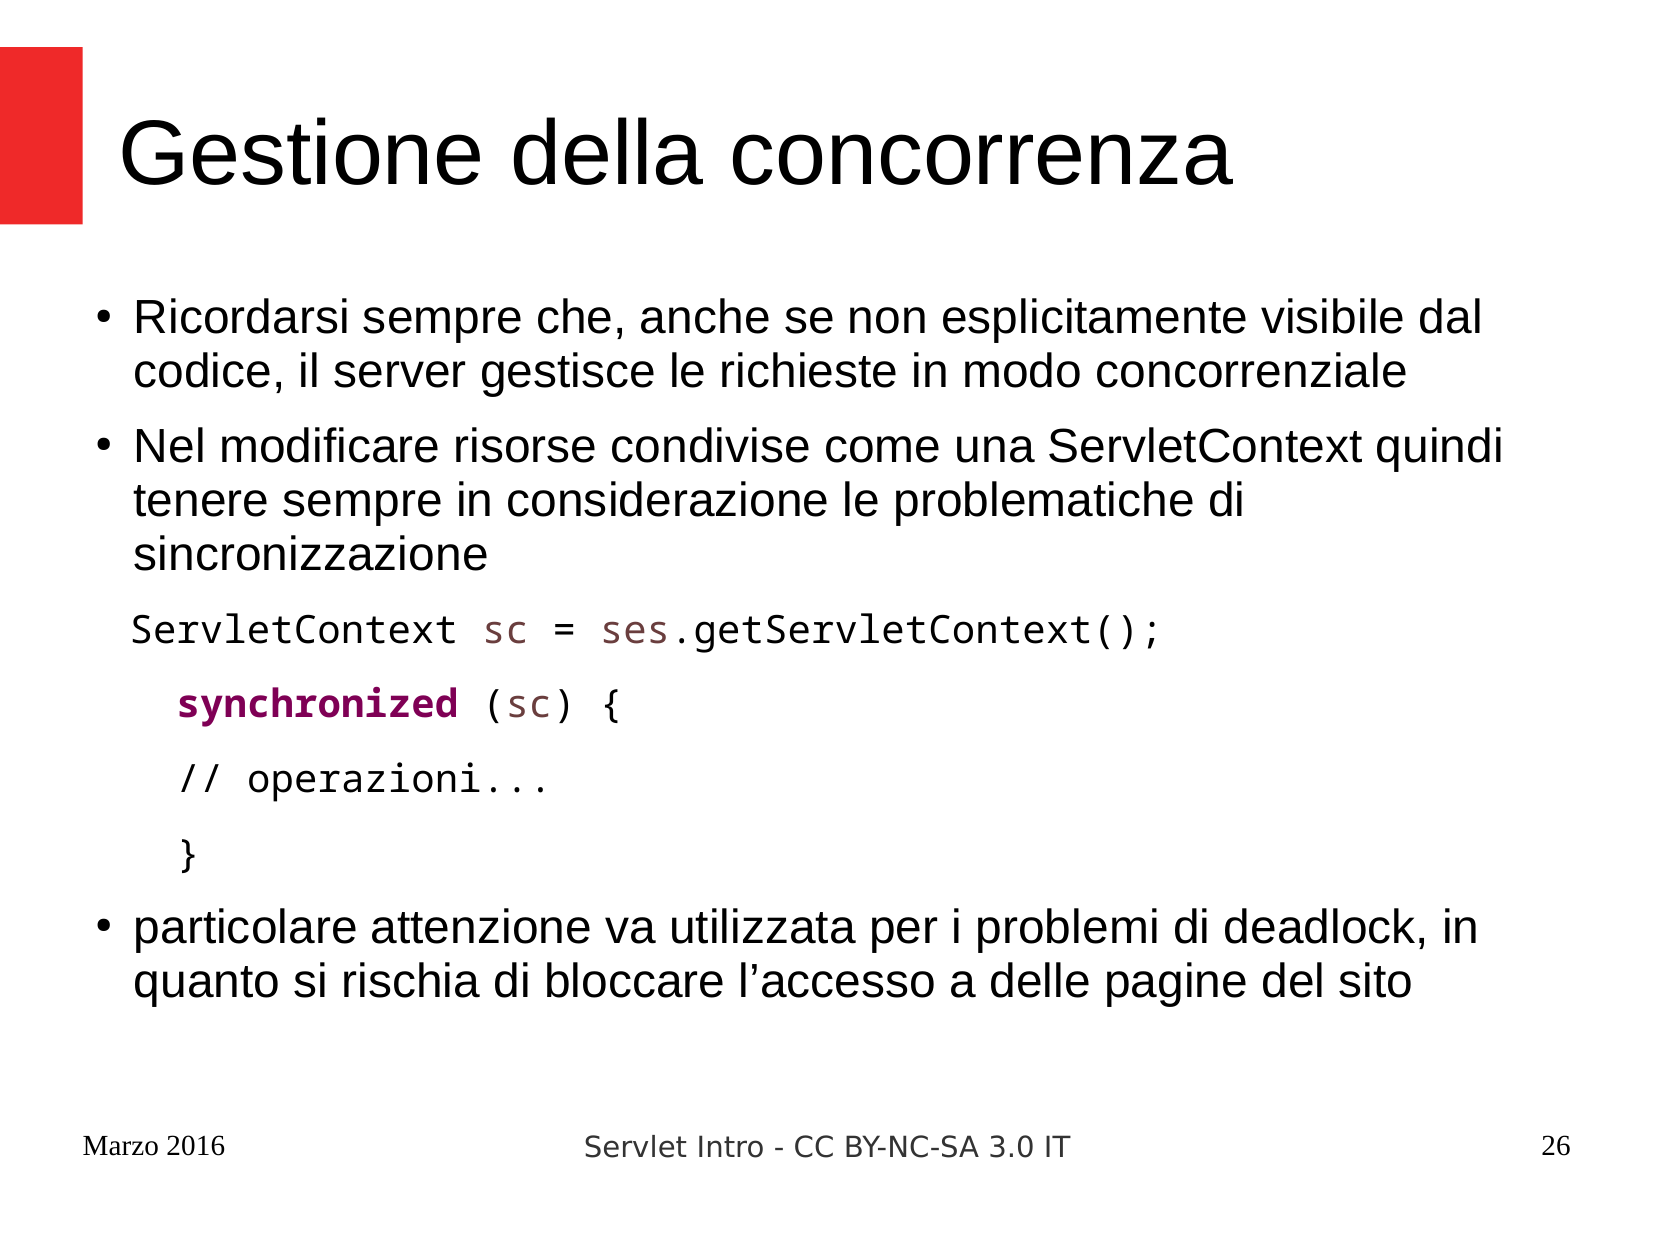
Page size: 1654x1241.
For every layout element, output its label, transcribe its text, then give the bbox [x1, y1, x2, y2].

list Ricordarsi sempre che, anche se non esplicitamente visibile dal codice, il server gestisce le richieste in modo concorrenziale Nel modificare risorse condivise come una ServletContext quindi tenere sempre in considerazione le problematiche di sincronizzazione ServletContext sc = ses.getServletContext(); synchronized (sc) { // operazioni... } particolare attenzione va utilizzata per i problemi di deadlock, in quanto si rischia di bloccare l’accesso a delle pagine del sito [82, 290, 1571, 1010]
title Gestione della concorrenza [118, 49, 1607, 257]
